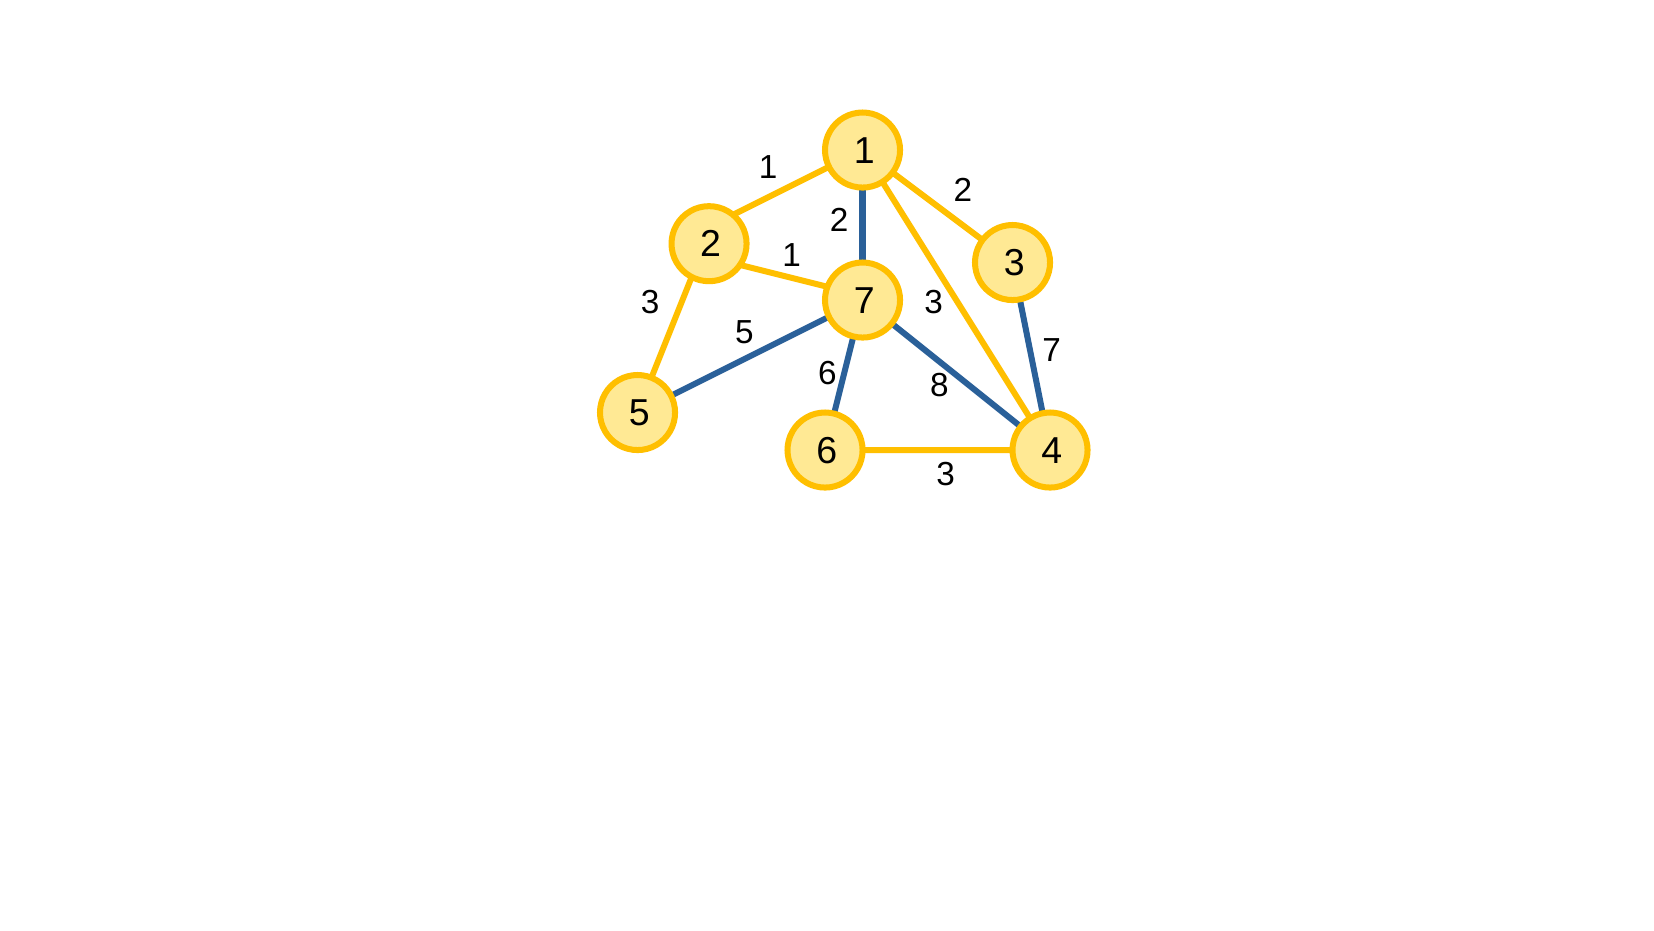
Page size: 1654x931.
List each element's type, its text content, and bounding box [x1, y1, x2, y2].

text_box 3 [975, 225, 1051, 301]
text_box 6 [803, 347, 841, 400]
text_box 2 [815, 193, 853, 246]
text_box 7 [825, 262, 901, 338]
text_box 7 [1027, 323, 1066, 376]
text_box 3 [909, 276, 948, 329]
text_box 6 [787, 412, 863, 488]
text_box 1 [825, 112, 901, 188]
text_box 2 [671, 206, 747, 282]
text_box 3 [921, 447, 959, 500]
text_box 8 [915, 359, 953, 412]
text_box 2 [939, 164, 977, 217]
text_box 3 [626, 276, 664, 329]
text_box 4 [1012, 412, 1088, 488]
text_box 1 [744, 140, 782, 193]
text_box 1 [767, 229, 806, 282]
text_box 5 [600, 375, 676, 451]
text_box 5 [720, 306, 759, 358]
